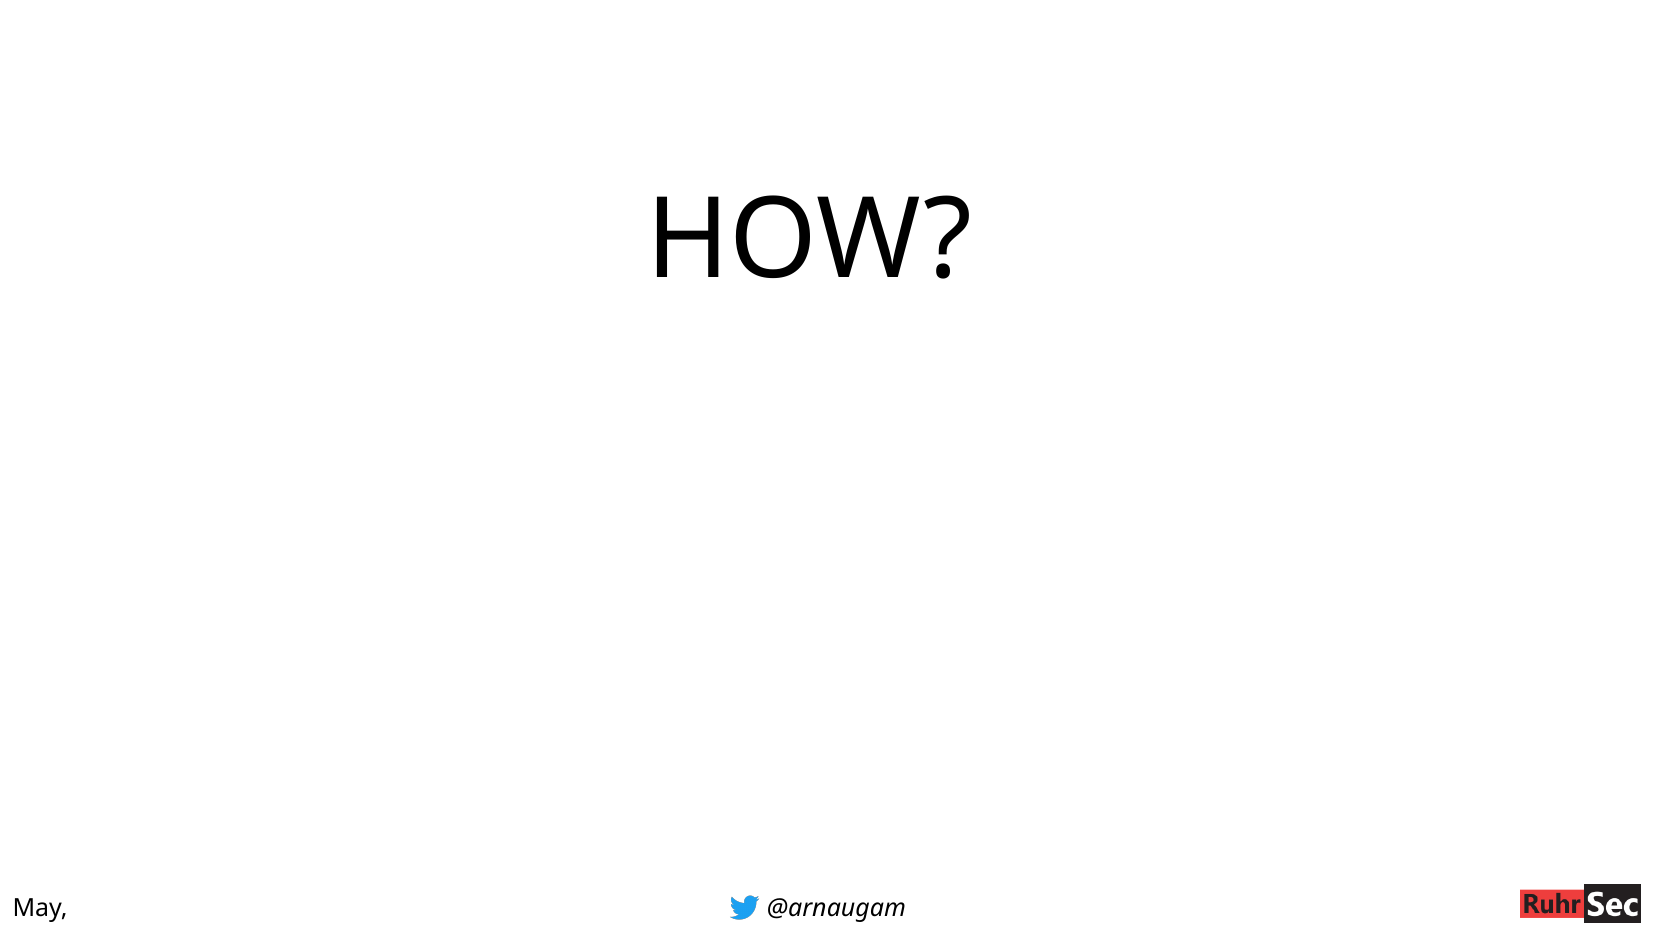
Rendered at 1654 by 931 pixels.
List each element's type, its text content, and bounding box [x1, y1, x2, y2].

picture [721, 884, 768, 931]
picture [1520, 884, 1641, 923]
text_box HOW? [631, 150, 1022, 301]
